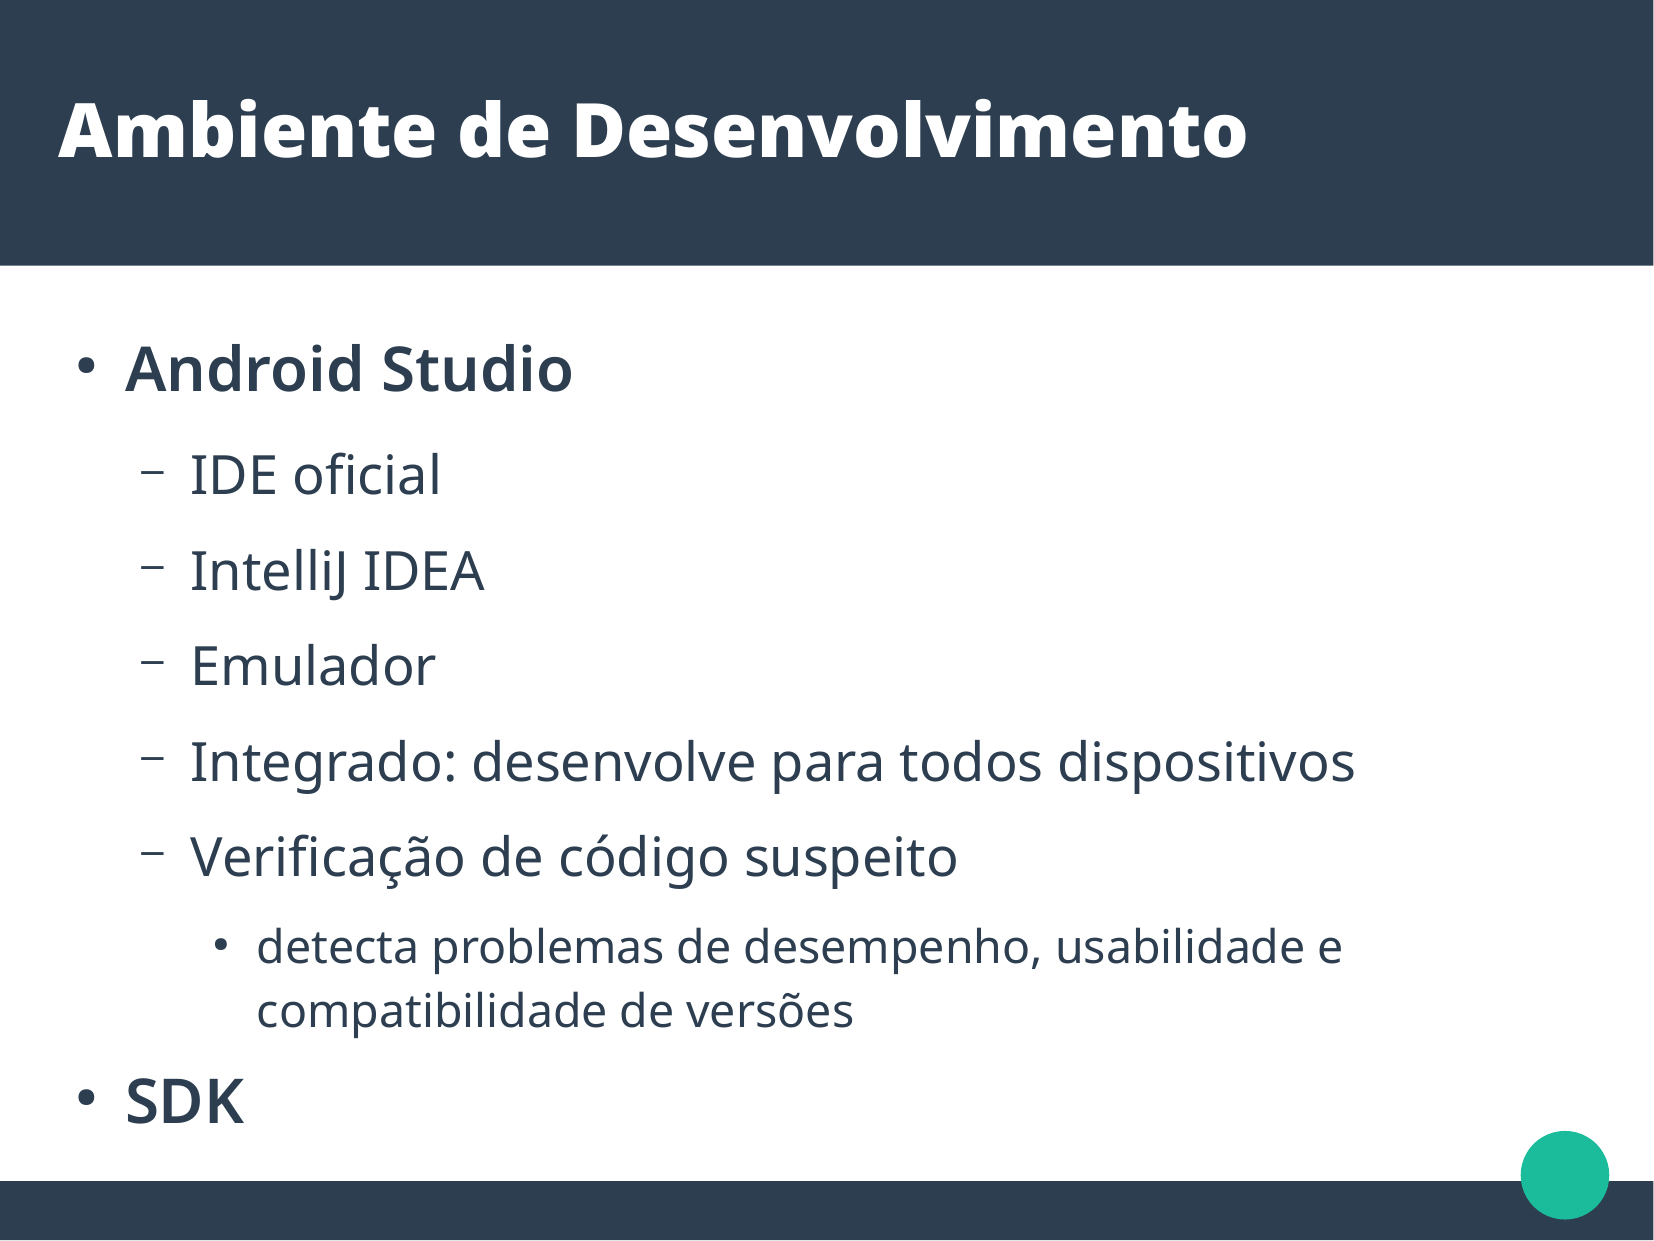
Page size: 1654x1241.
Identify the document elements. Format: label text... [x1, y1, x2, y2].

list Android Studio IDE oficial IntelliJ IDEA Emulador Integrado: desenvolve para todos dispositivos Verificação de código suspeito detecta problemas de desempenho, usabilidade e compatibilidade de versões SDK [59, 324, 1595, 1152]
title Ambiente de Desenvolvimento [59, 49, 1595, 207]
